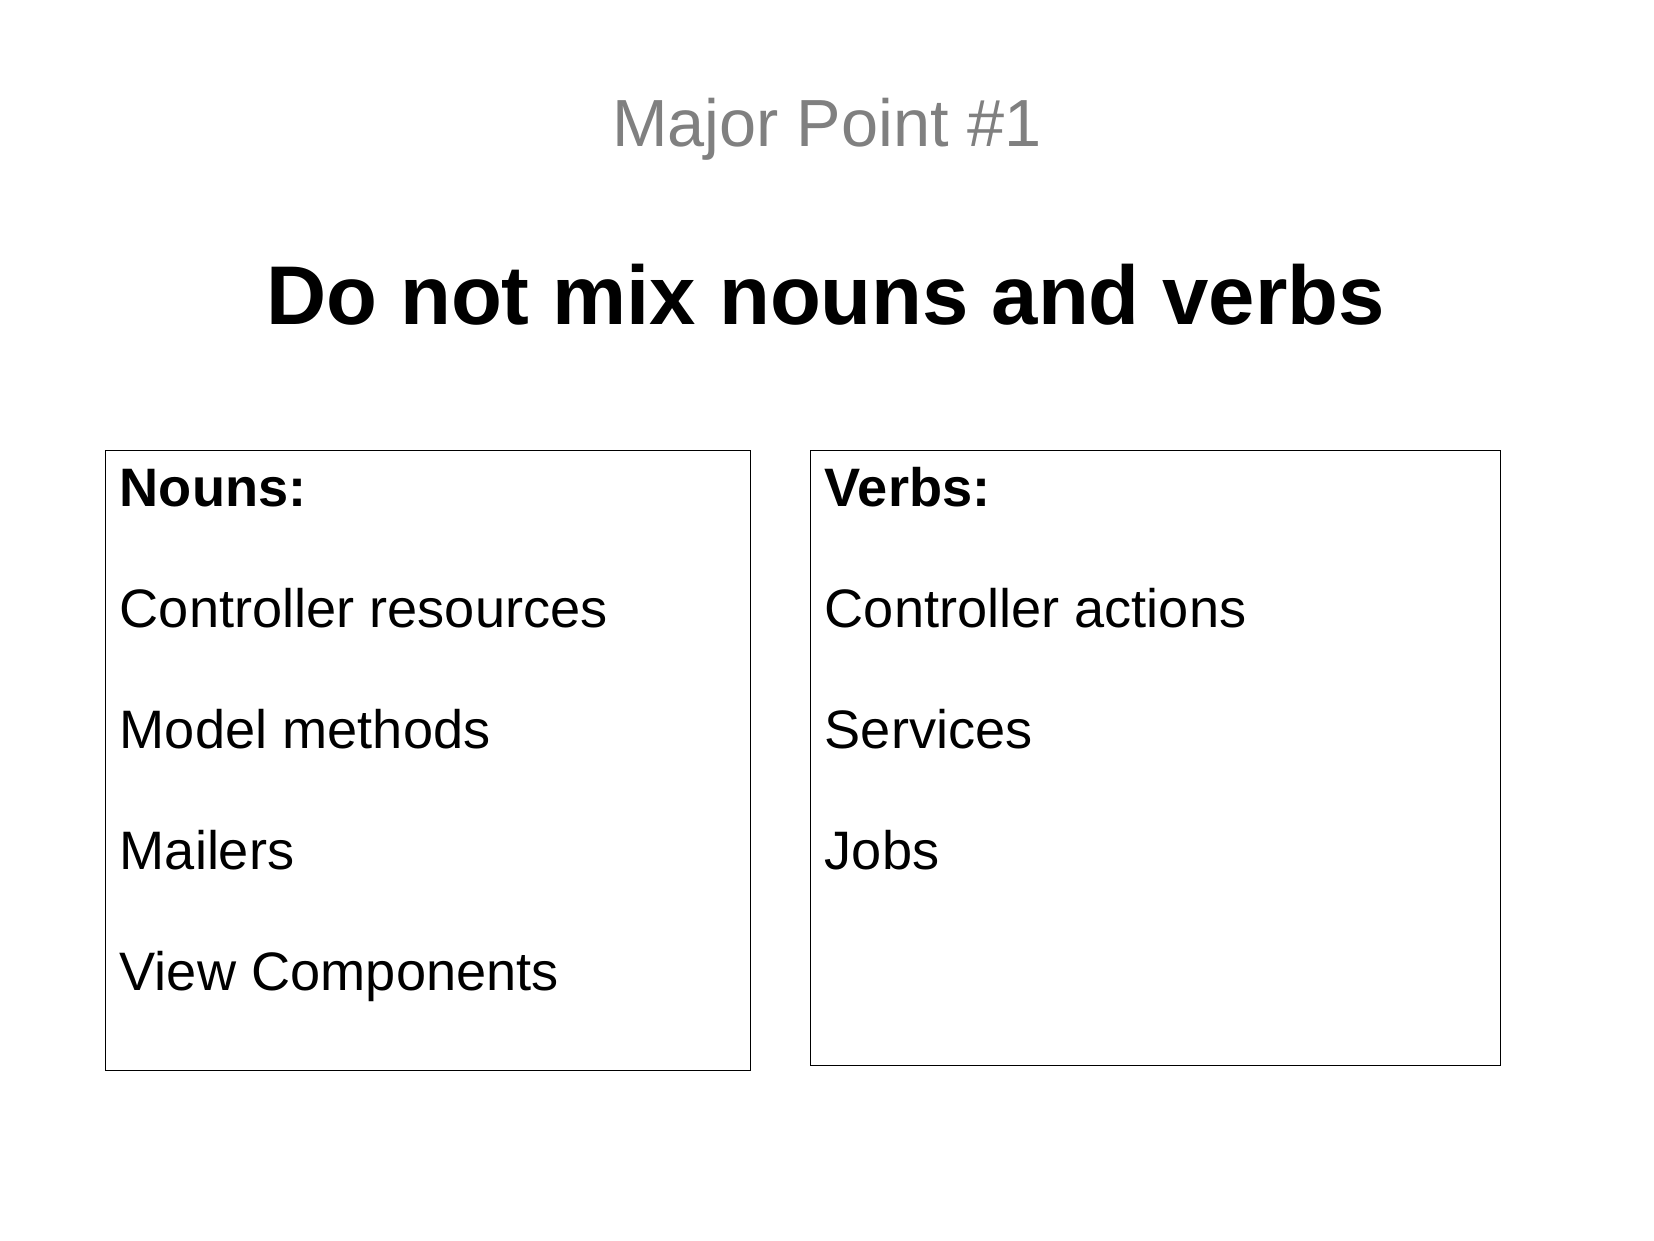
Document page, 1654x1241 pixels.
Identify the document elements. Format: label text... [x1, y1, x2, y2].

text_box Do not mix nouns and verbs [35, 248, 1617, 1241]
title Major Point #1 [82, 20, 1571, 228]
text_box Verbs: Controller actions Services Jobs [810, 450, 1501, 1066]
text_box Nouns: Controller resources Model methods Mailers View Components [105, 450, 751, 1071]
